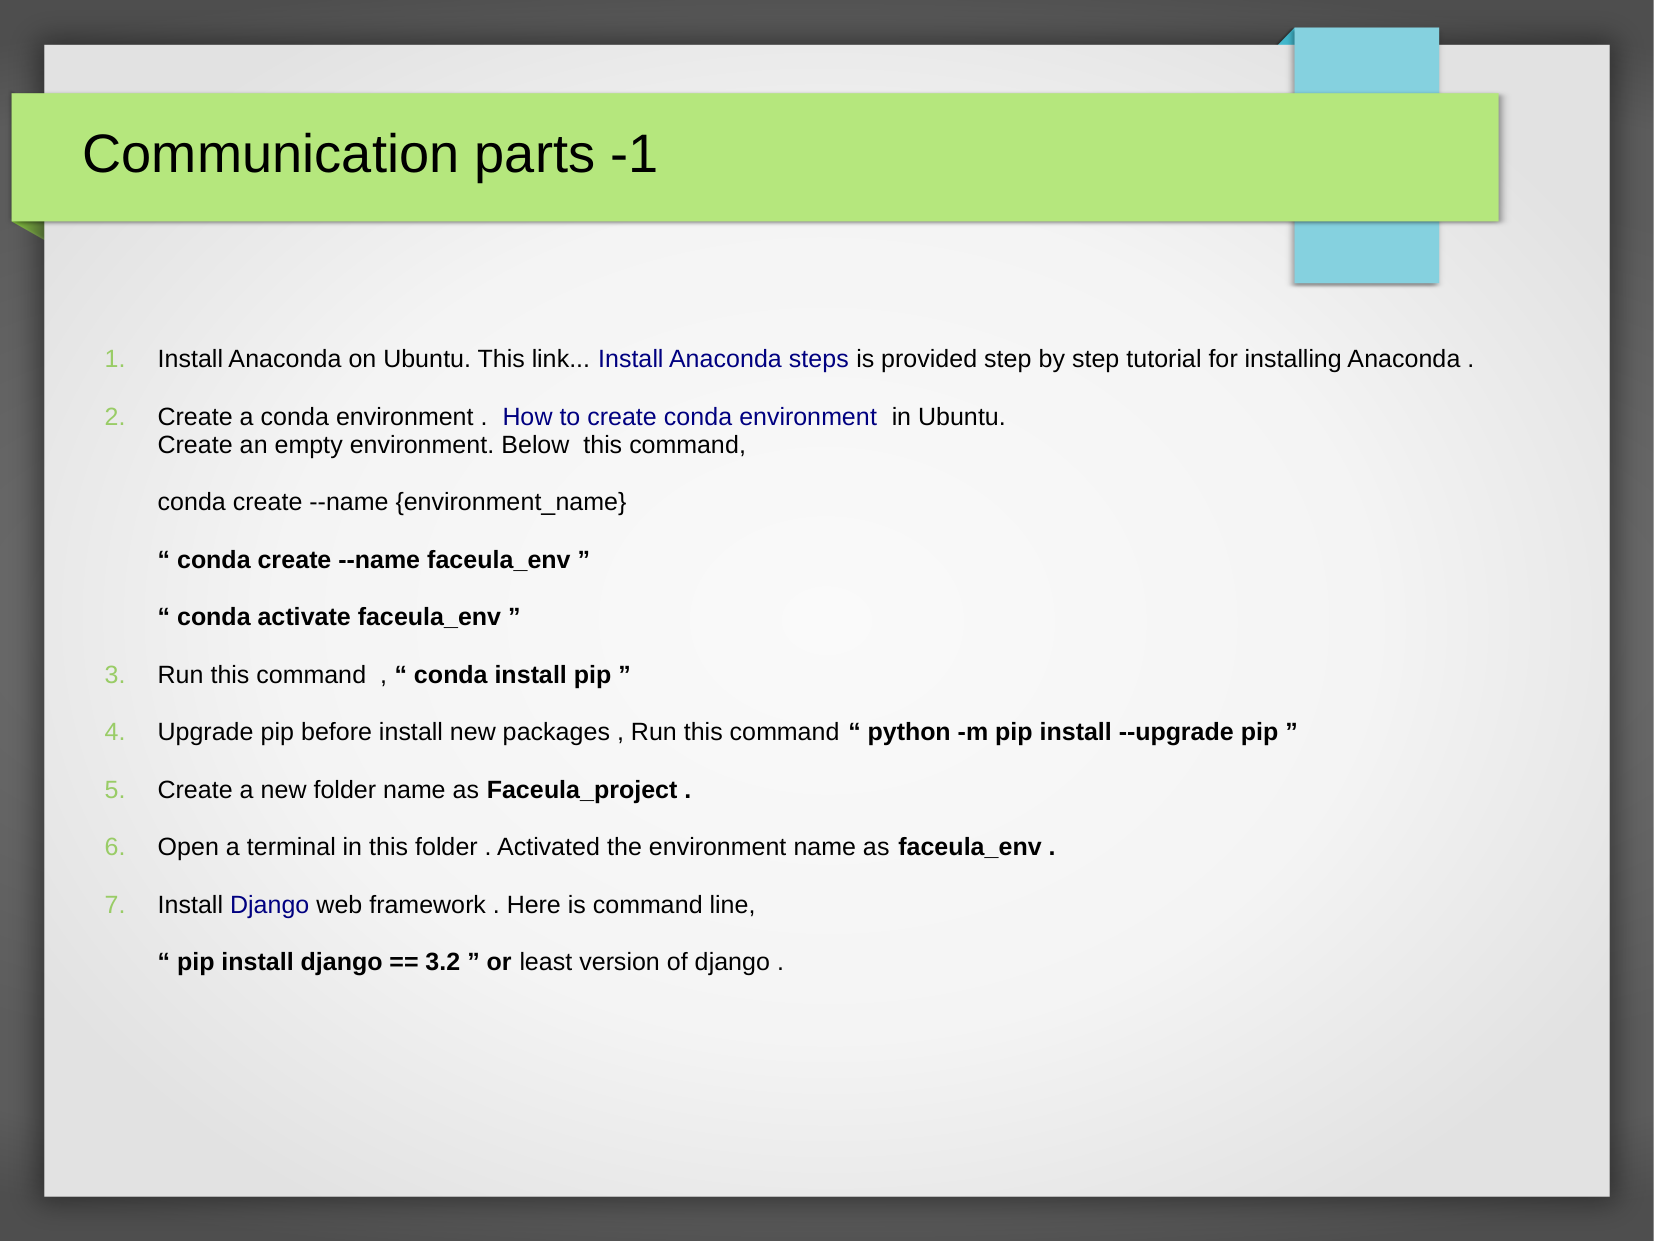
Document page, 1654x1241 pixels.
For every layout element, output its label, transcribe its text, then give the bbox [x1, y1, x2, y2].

list Install Anaconda on Ubuntu. This link... Install Anaconda steps is provided step by step tutorial for installing Anaconda . Create a conda environment . How to create conda environment in Ubuntu. Create an empty environment. Below this command, conda create --name {environment_name} “ conda create --name faceula_env ” “ conda activate faceula_env ” Run this command , “ conda install pip ” Upgrade pip before install new packages , Run this command “ python -m pip install --upgrade pip ” Create a new folder name as Faceula_project . Open a terminal in this folder . Activated the environment name as faceula_env . Install Django web framework . Here is command line, “ pip install django == 3.2 ” or least version of django . [86, 345, 1576, 1065]
title Communication parts -1 [82, 94, 1264, 213]
picture [0, 0, 1654, 1241]
